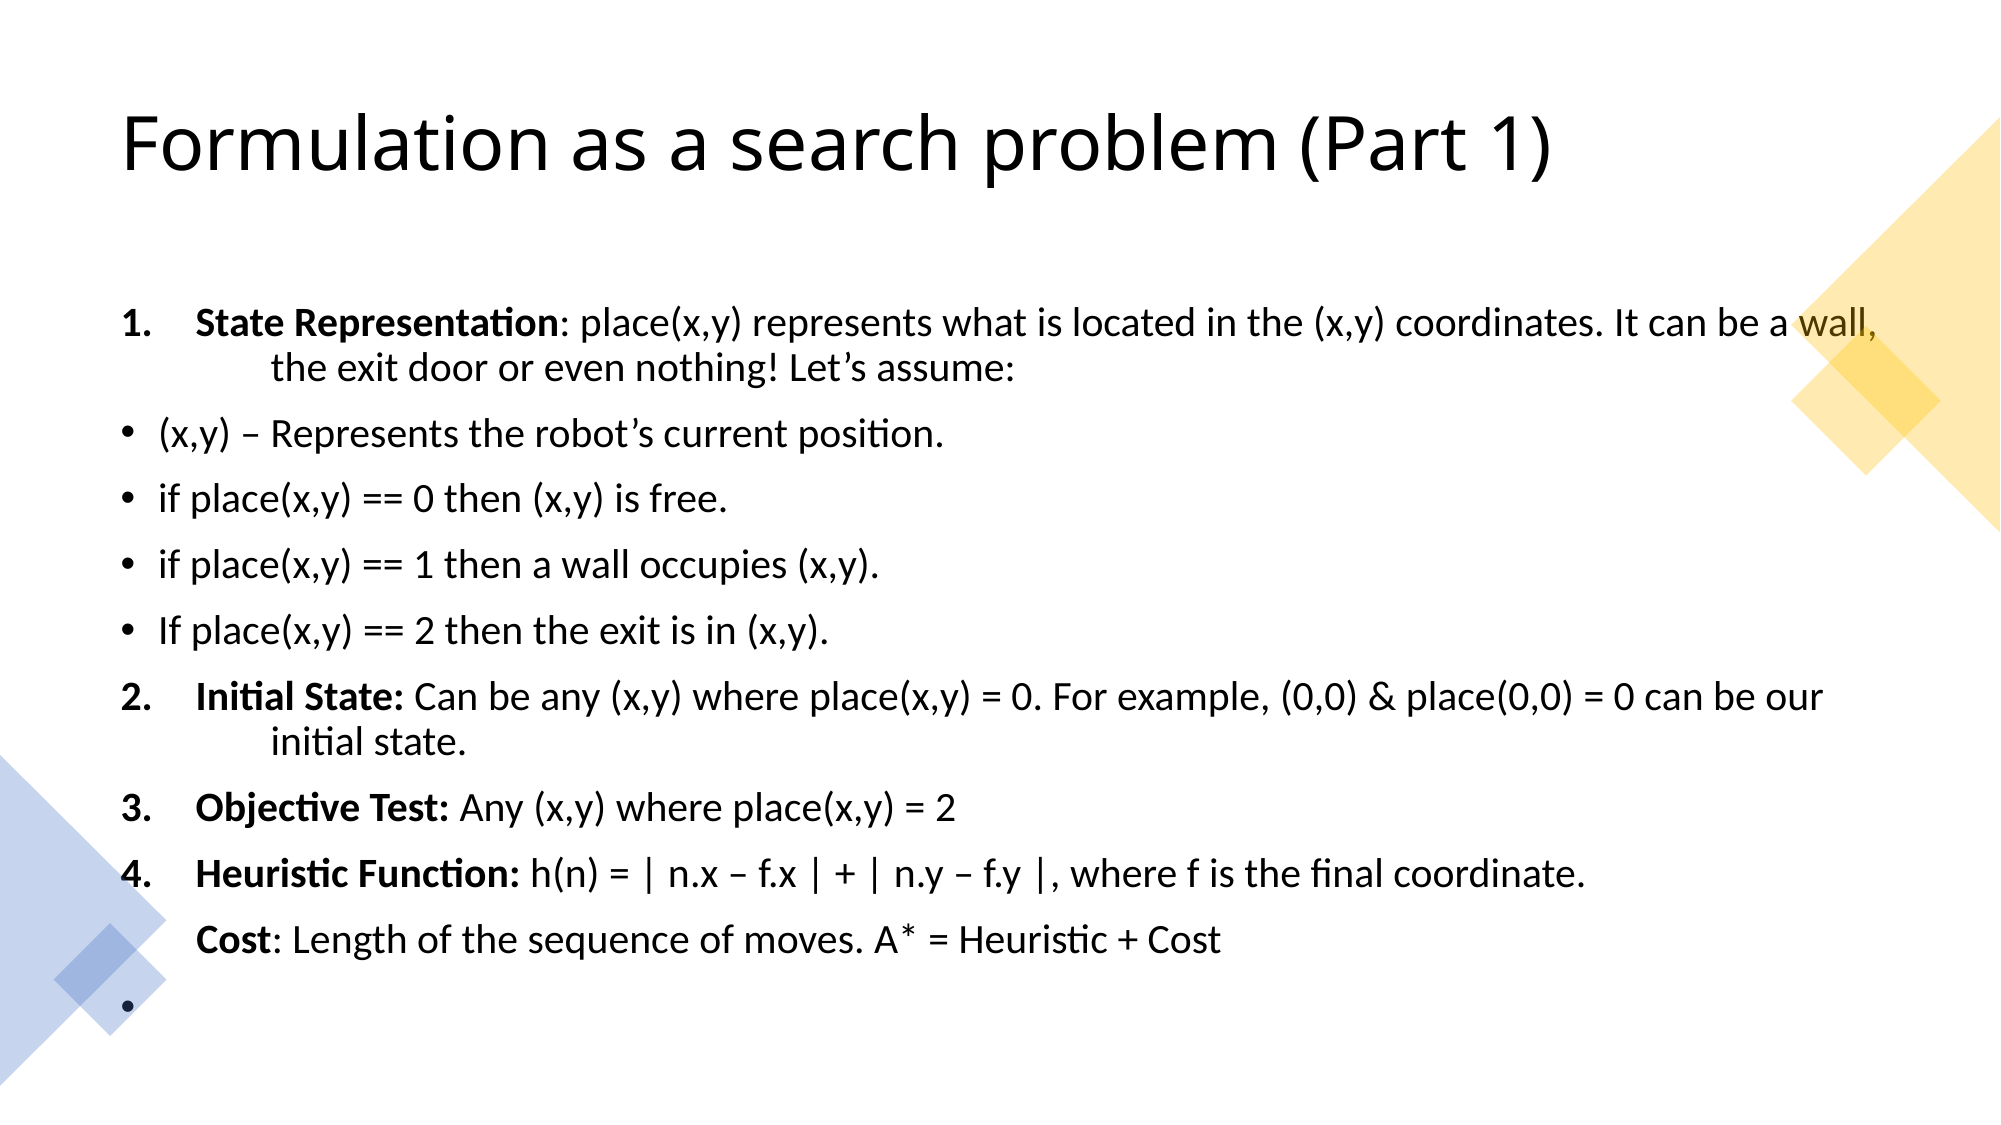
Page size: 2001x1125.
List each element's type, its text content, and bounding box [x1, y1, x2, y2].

title Formulation as a search problem (Part 1) [105, 52, 1895, 240]
list State Representation: place(x,y) represents what is located in the (x,y) coordinates. It can be a wall, the exit door or even nothing! Let’s assume: (x,y) – Represents the robot’s current position. if place(x,y) == 0 then (x,y) is free. if place(x,y) == 1 then a wall occupies (x,y). If place(x,y) == 2 then the exit is in (x,y). Initial State: Can be any (x,y) where place(x,y) = 0. For example, (0,0) & place(0,0) = 0 can be our initial state. Objective Test: Any (x,y) where place(x,y) = 2 Heuristic Function: h(n) = | n.x – f.x | + | n.y – f.y |, where f is the final coordinate. Cost: Length of the sequence of moves. A* = Heuristic + Cost [105, 292, 1895, 1014]
text_box [0, 0, 2000, 1125]
